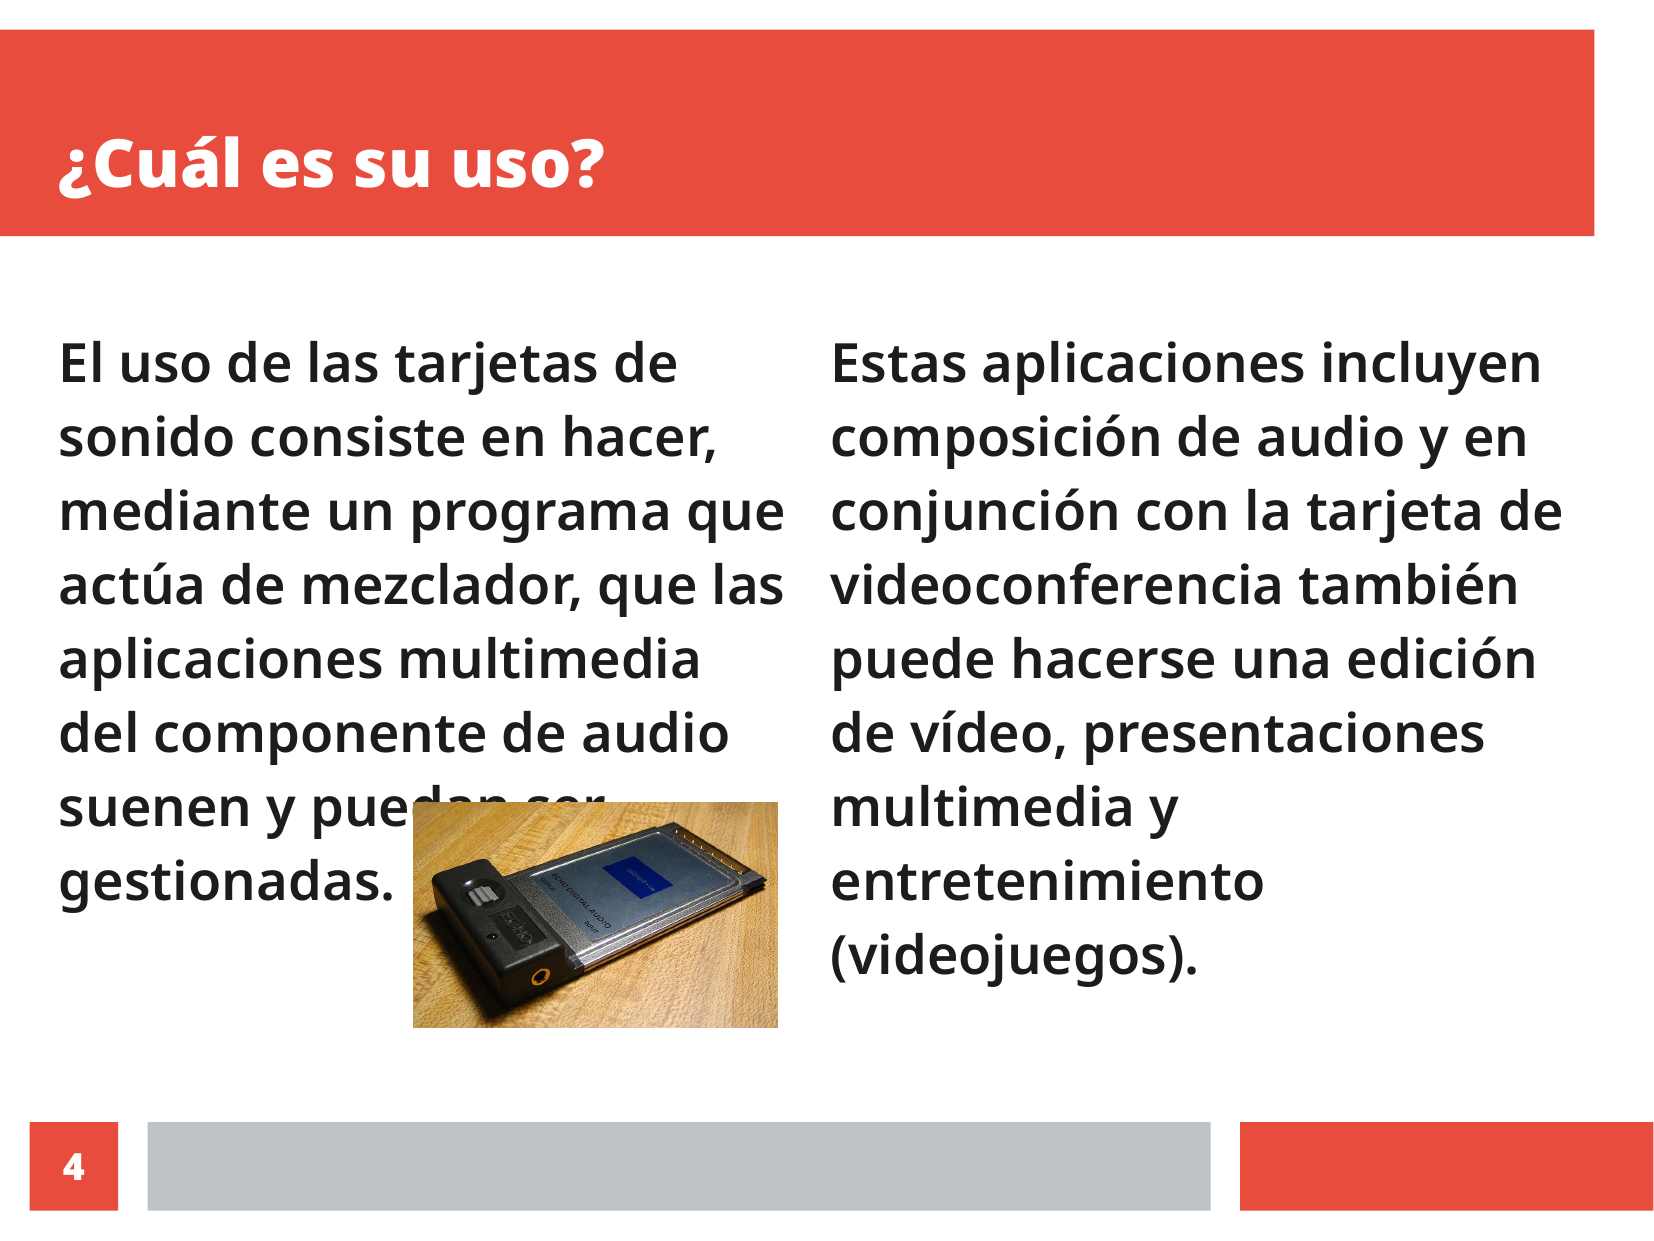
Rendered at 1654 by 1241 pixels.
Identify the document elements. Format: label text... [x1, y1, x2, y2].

title ¿Cuál es su uso? [59, 59, 1595, 207]
list El uso de las tarjetas de sonido consiste en hacer, mediante un programa que actúa de mezclador, que las aplicaciones multimedia del componente de audio suenen y puedan ser gestionadas. [59, 324, 794, 1093]
list Estas aplicaciones incluyen composición de audio y en conjunción con la tarjeta de videoconferencia también puede hacerse una edición de vídeo, presentaciones multimedia y entretenimiento (videojuegos). [830, 324, 1566, 1093]
picture [413, 802, 778, 1028]
